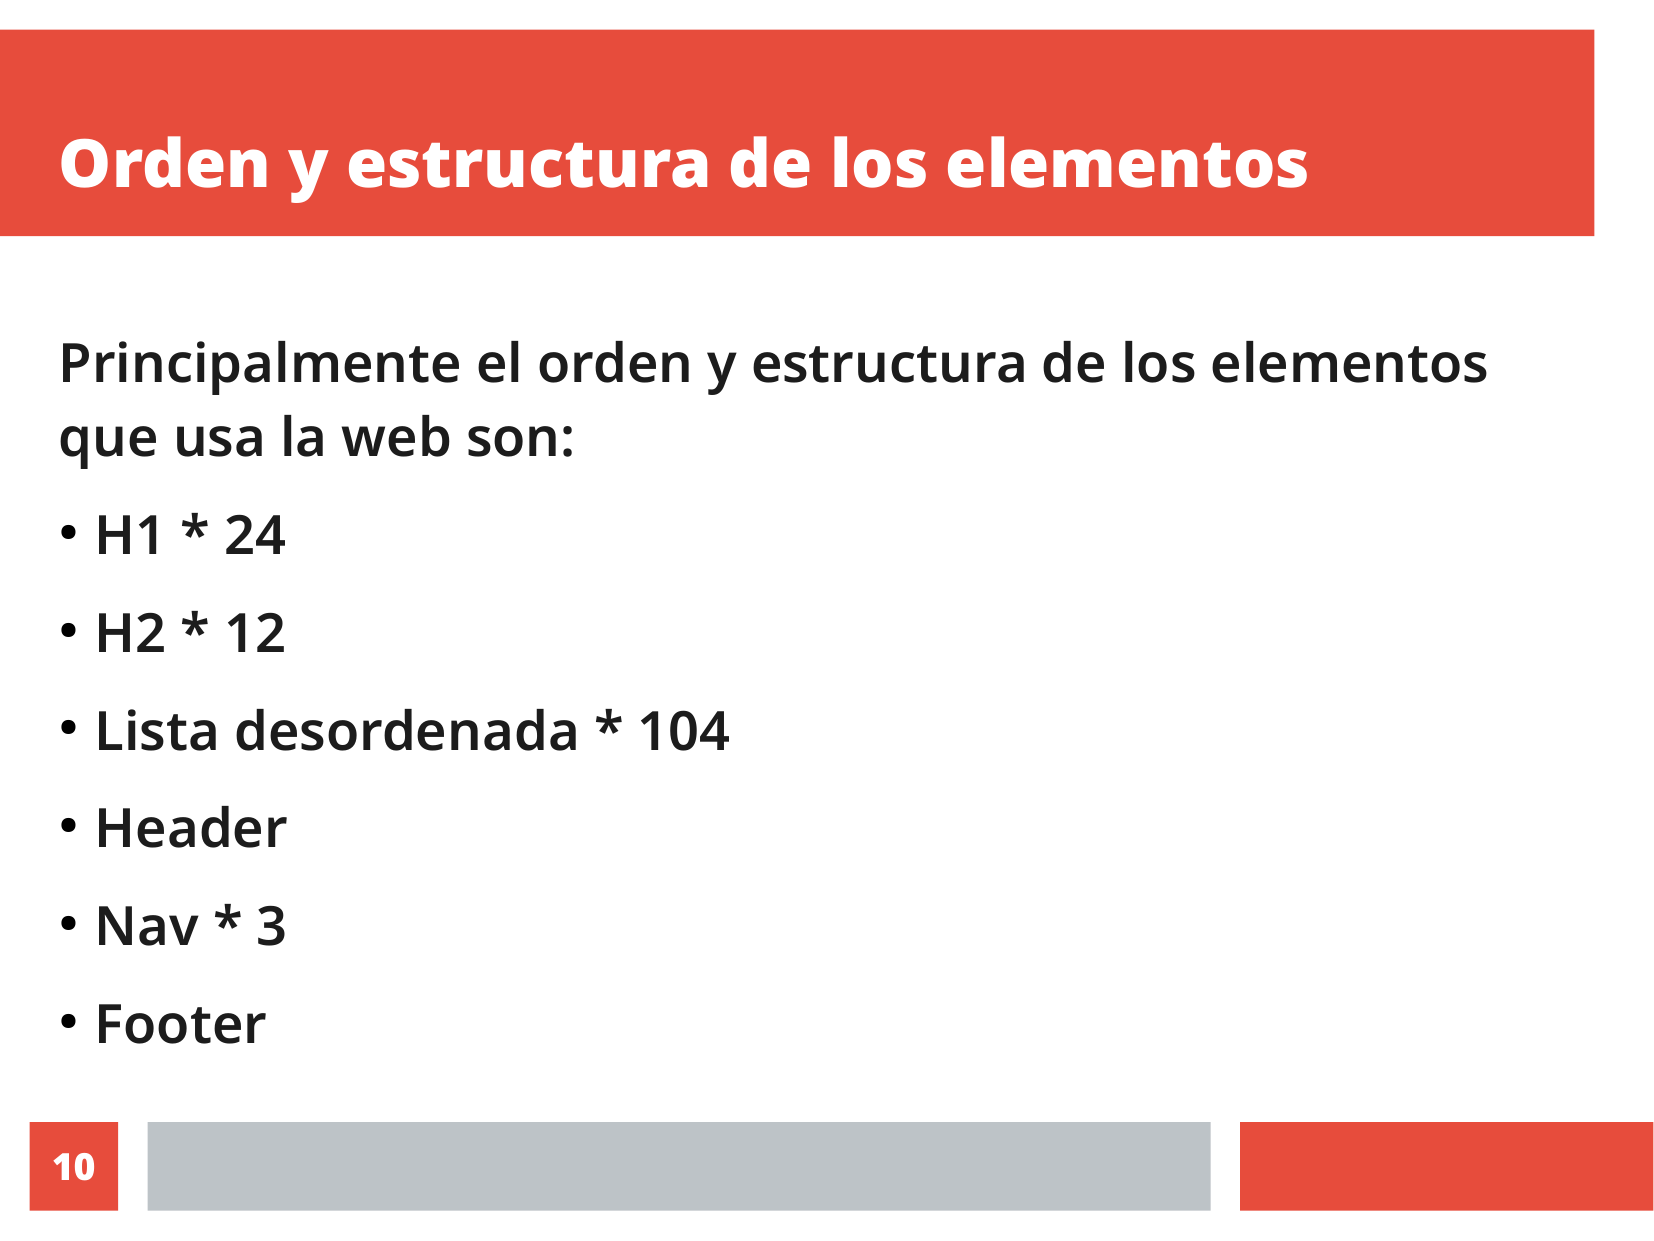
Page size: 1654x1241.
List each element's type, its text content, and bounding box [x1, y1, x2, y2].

title Orden y estructura de los elementos [59, 59, 1595, 207]
list Principalmente el orden y estructura de los elementos que usa la web son: H1 * 24 H2 * 12 Lista desordenada * 104 Header Nav * 3 Footer [59, 324, 1565, 1093]
